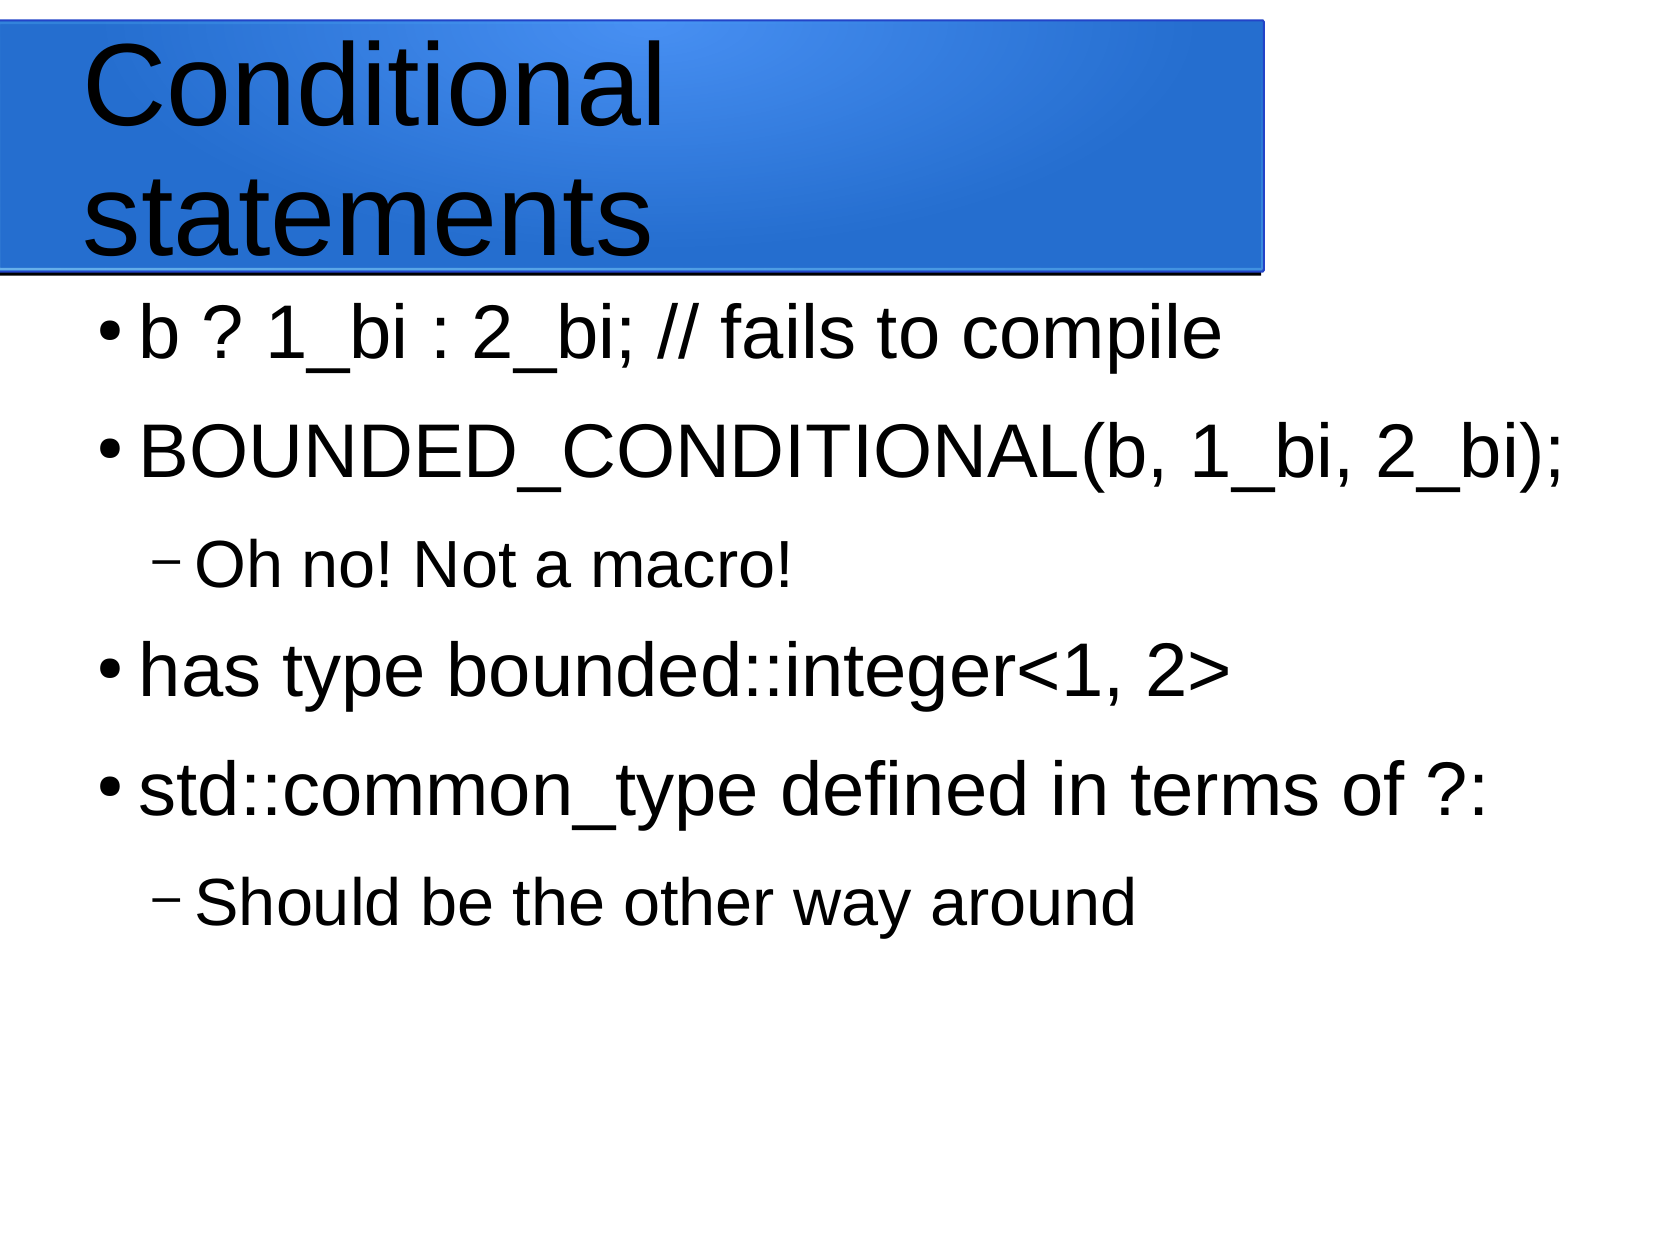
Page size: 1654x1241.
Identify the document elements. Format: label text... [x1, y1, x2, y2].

title Conditional statements [82, 19, 1235, 281]
list b ? 1_bi : 2_bi; // fails to compile BOUNDED_CONDITIONAL(b, 1_bi, 2_bi); Oh no! Not a macro! has type bounded::integer<1, 2> std::common_type defined in terms of ?: Should be the other way around [82, 290, 1571, 1010]
